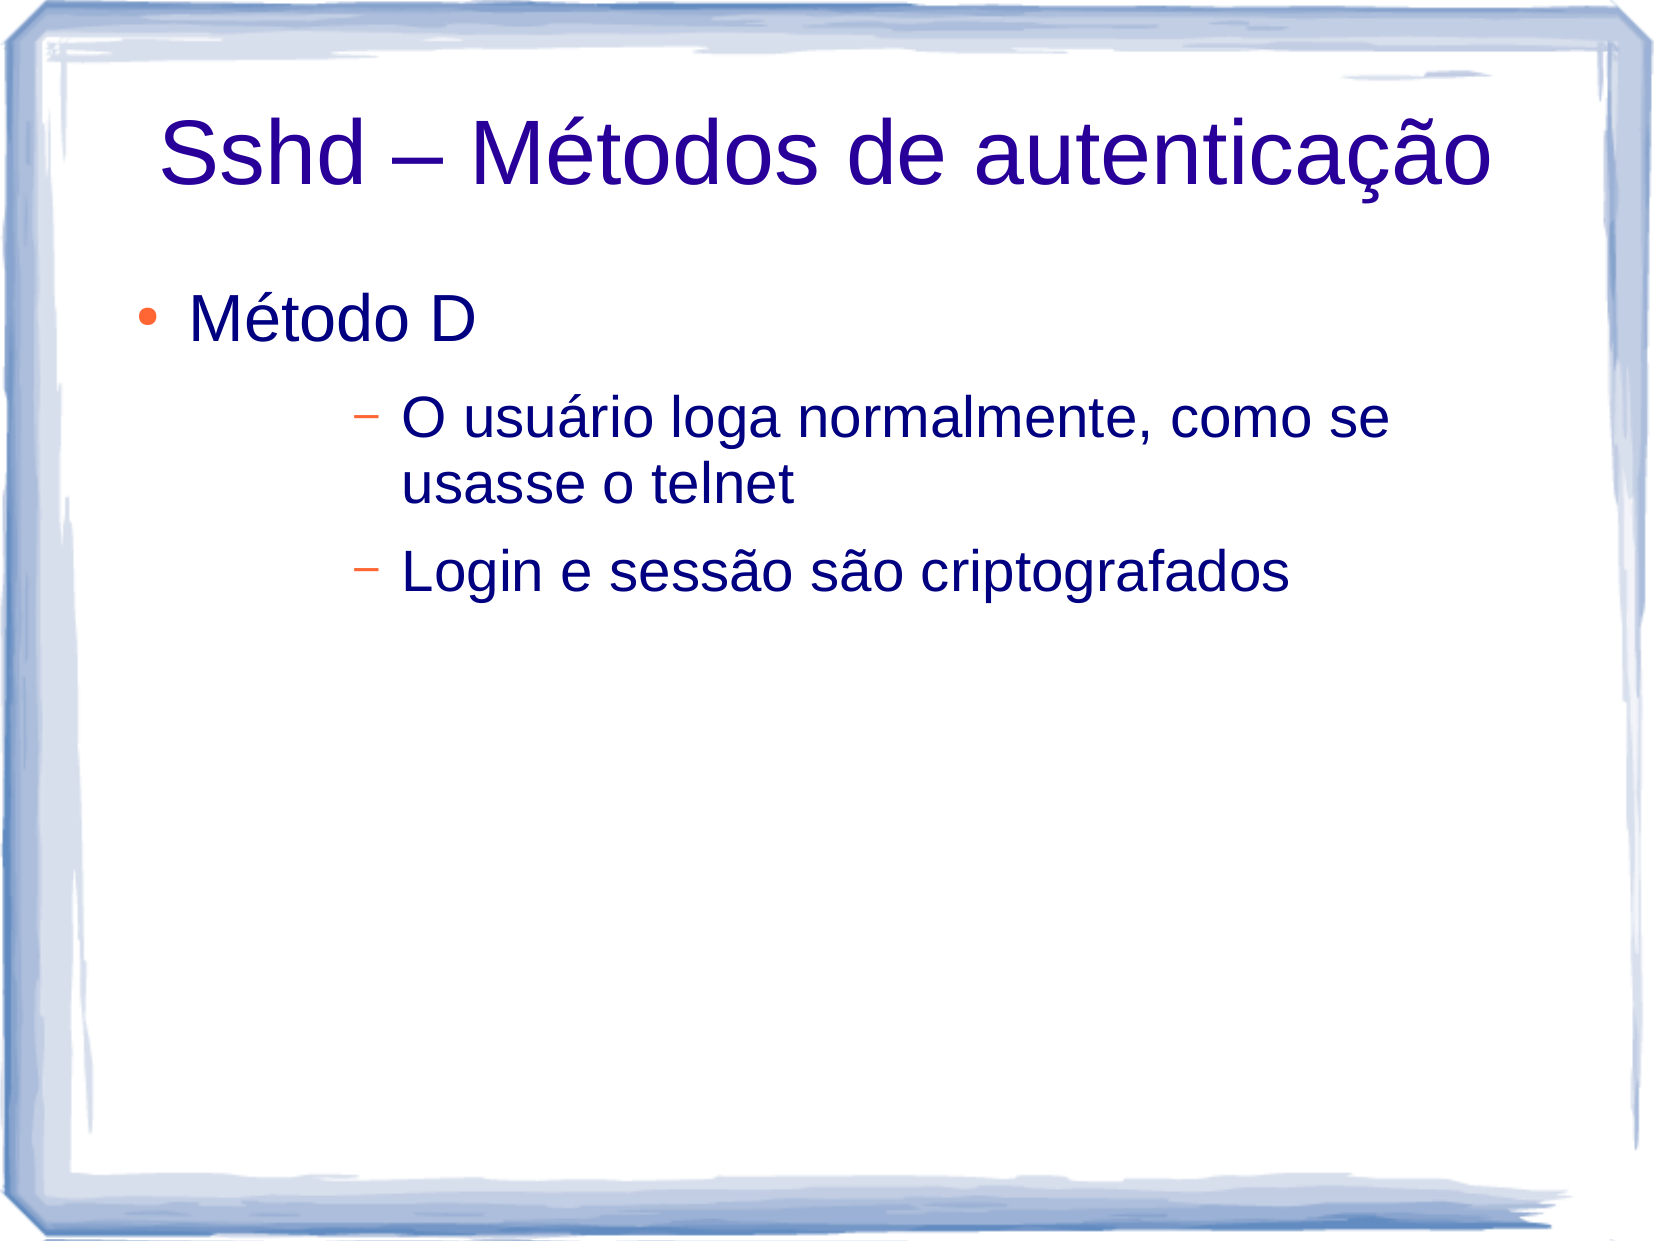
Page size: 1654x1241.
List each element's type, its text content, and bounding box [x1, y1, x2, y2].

picture [0, 0, 1654, 1241]
list Método D O usuário loga normalmente, como se usasse o telnet Login e sessão são criptografados [118, 280, 1571, 1001]
title Sshd – Métodos de autenticação [82, 49, 1571, 257]
